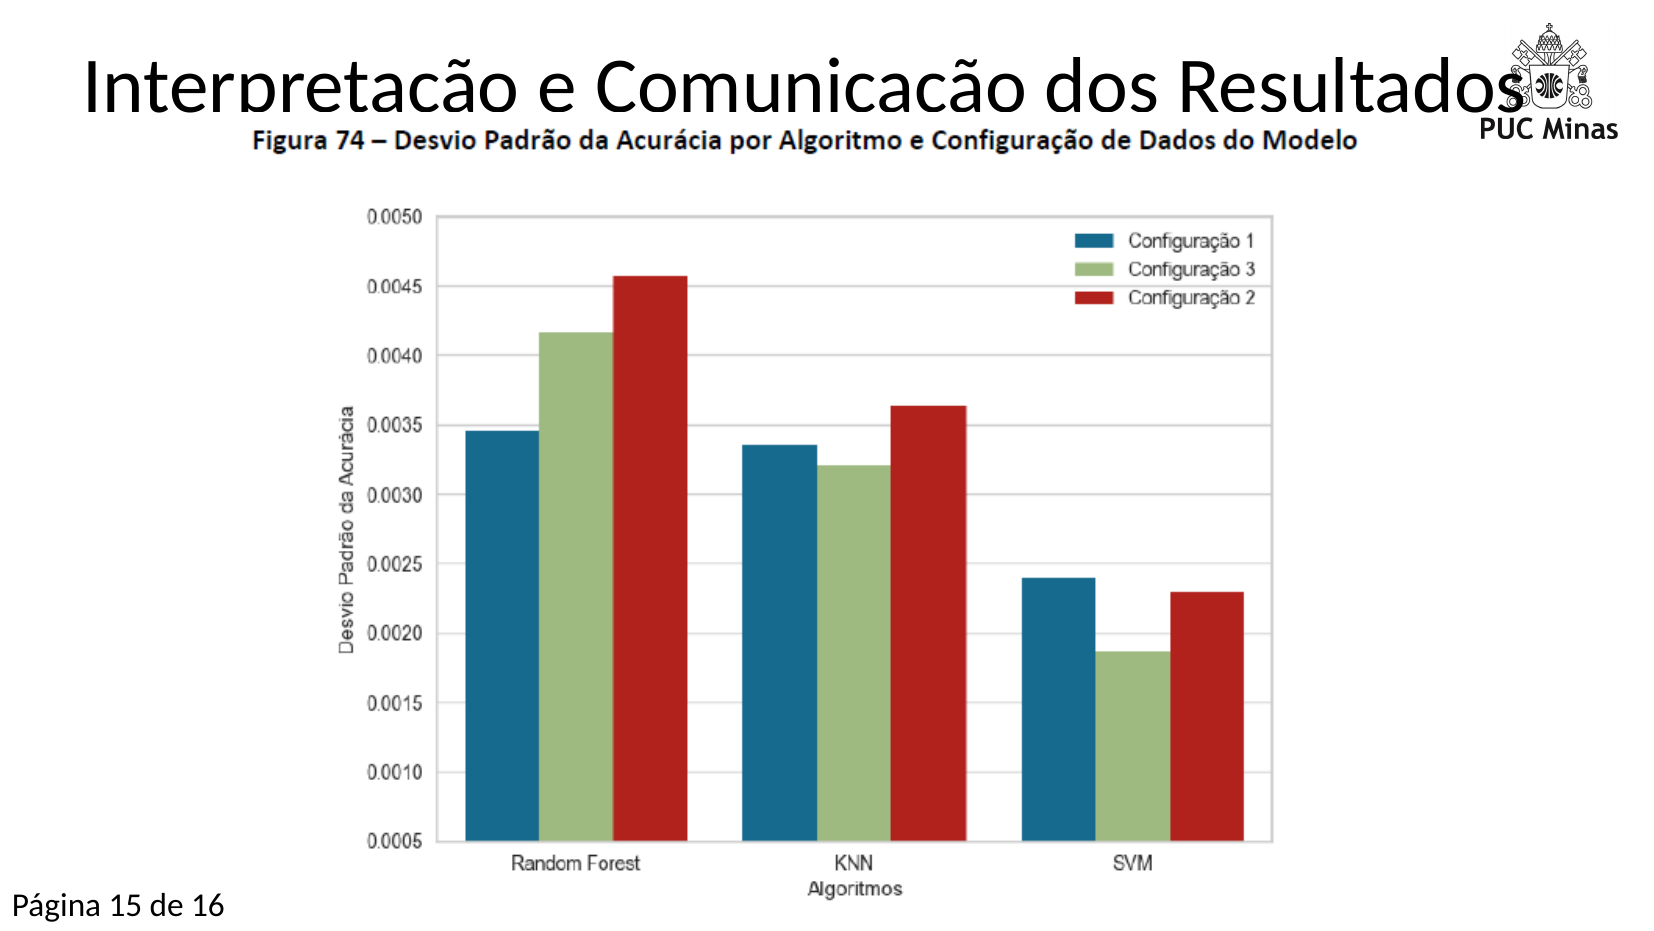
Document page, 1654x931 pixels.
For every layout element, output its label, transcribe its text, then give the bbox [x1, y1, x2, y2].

picture [1446, 23, 1654, 140]
text_box Página 15 de 16 [0, 891, 266, 931]
title Interpretação e Comunicação dos Resultados [82, 37, 1571, 148]
picture [236, 112, 1377, 916]
